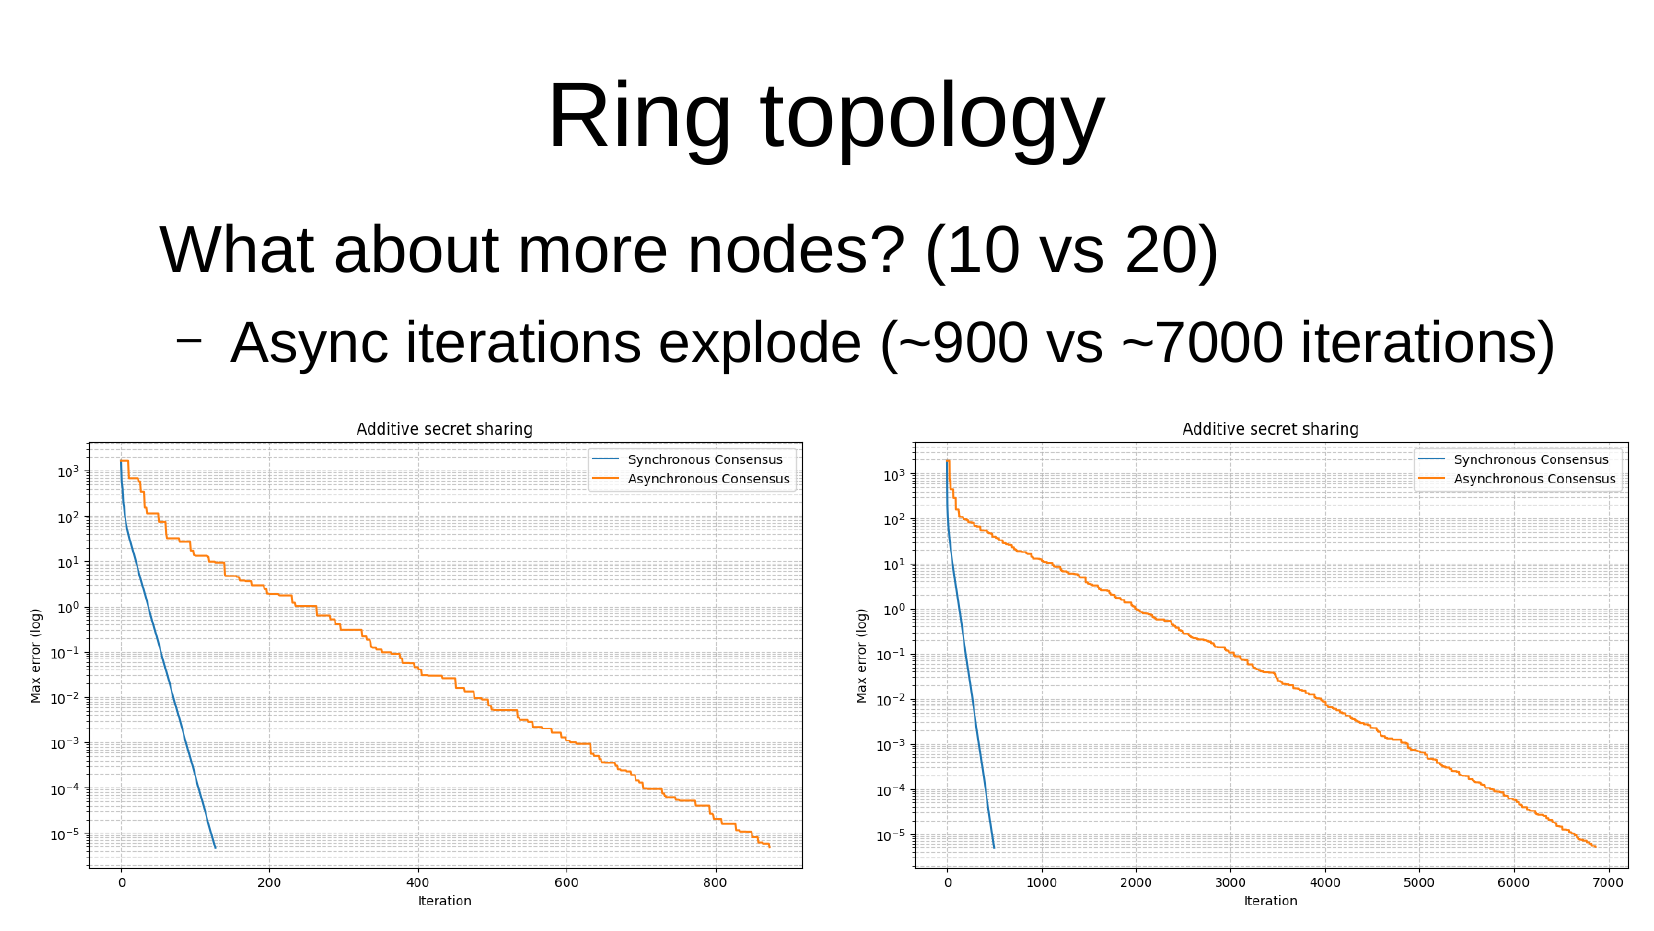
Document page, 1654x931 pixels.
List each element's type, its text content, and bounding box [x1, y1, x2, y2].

title Ring topology [82, 37, 1571, 193]
picture [21, 412, 810, 916]
list What about more nodes? (10 vs 20) Async iterations explode (~900 vs ~7000 iterations) [88, 211, 1577, 752]
picture [847, 412, 1636, 916]
